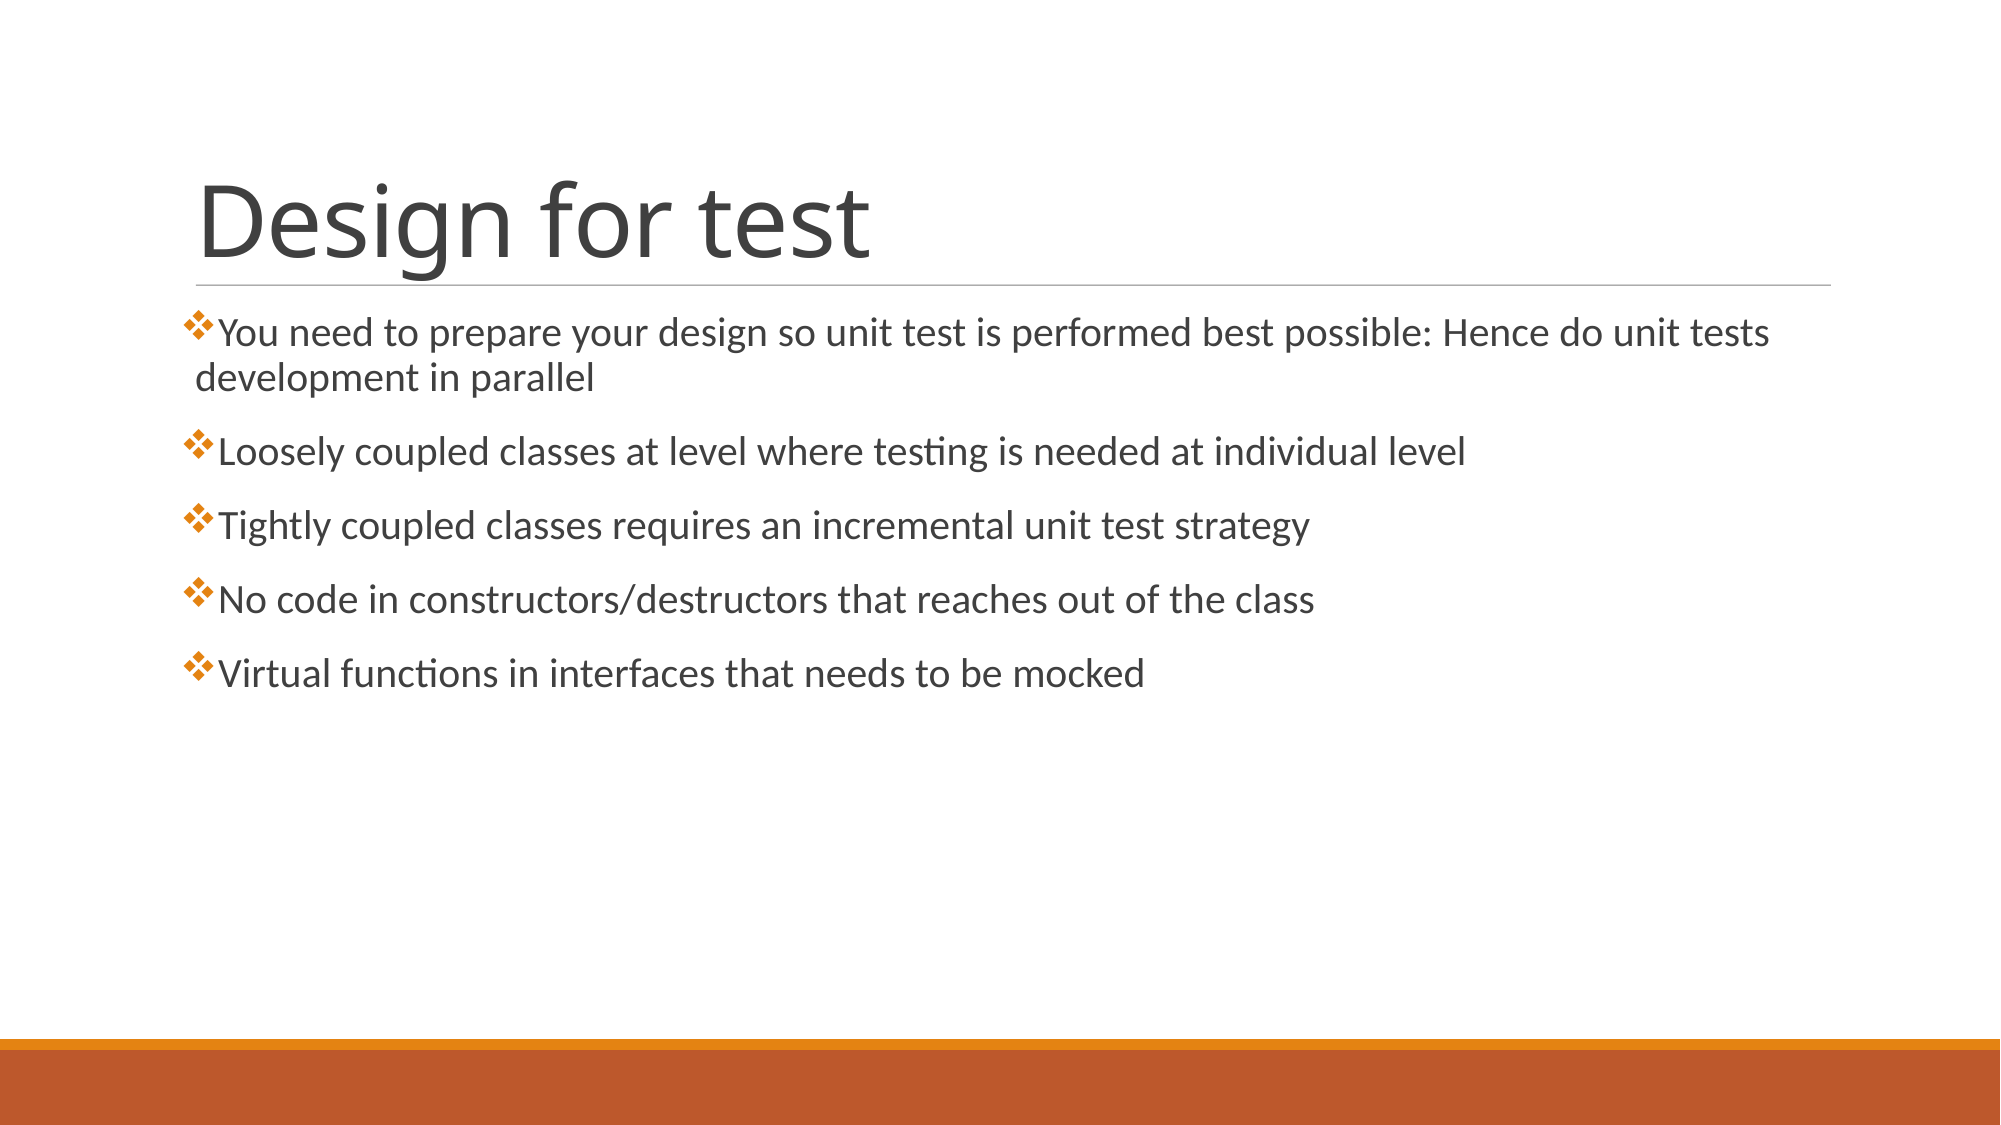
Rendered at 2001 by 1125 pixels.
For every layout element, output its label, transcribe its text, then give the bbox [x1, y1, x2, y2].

list You need to prepare your design so unit test is performed best possible: Hence do unit tests development in parallel Loosely coupled classes at level where testing is needed at individual level Tightly coupled classes requires an incremental unit test strategy No code in constructors/destructors that reaches out of the class Virtual functions in interfaces that needs to be mocked [180, 302, 1830, 963]
title Design for test [180, 47, 1830, 285]
